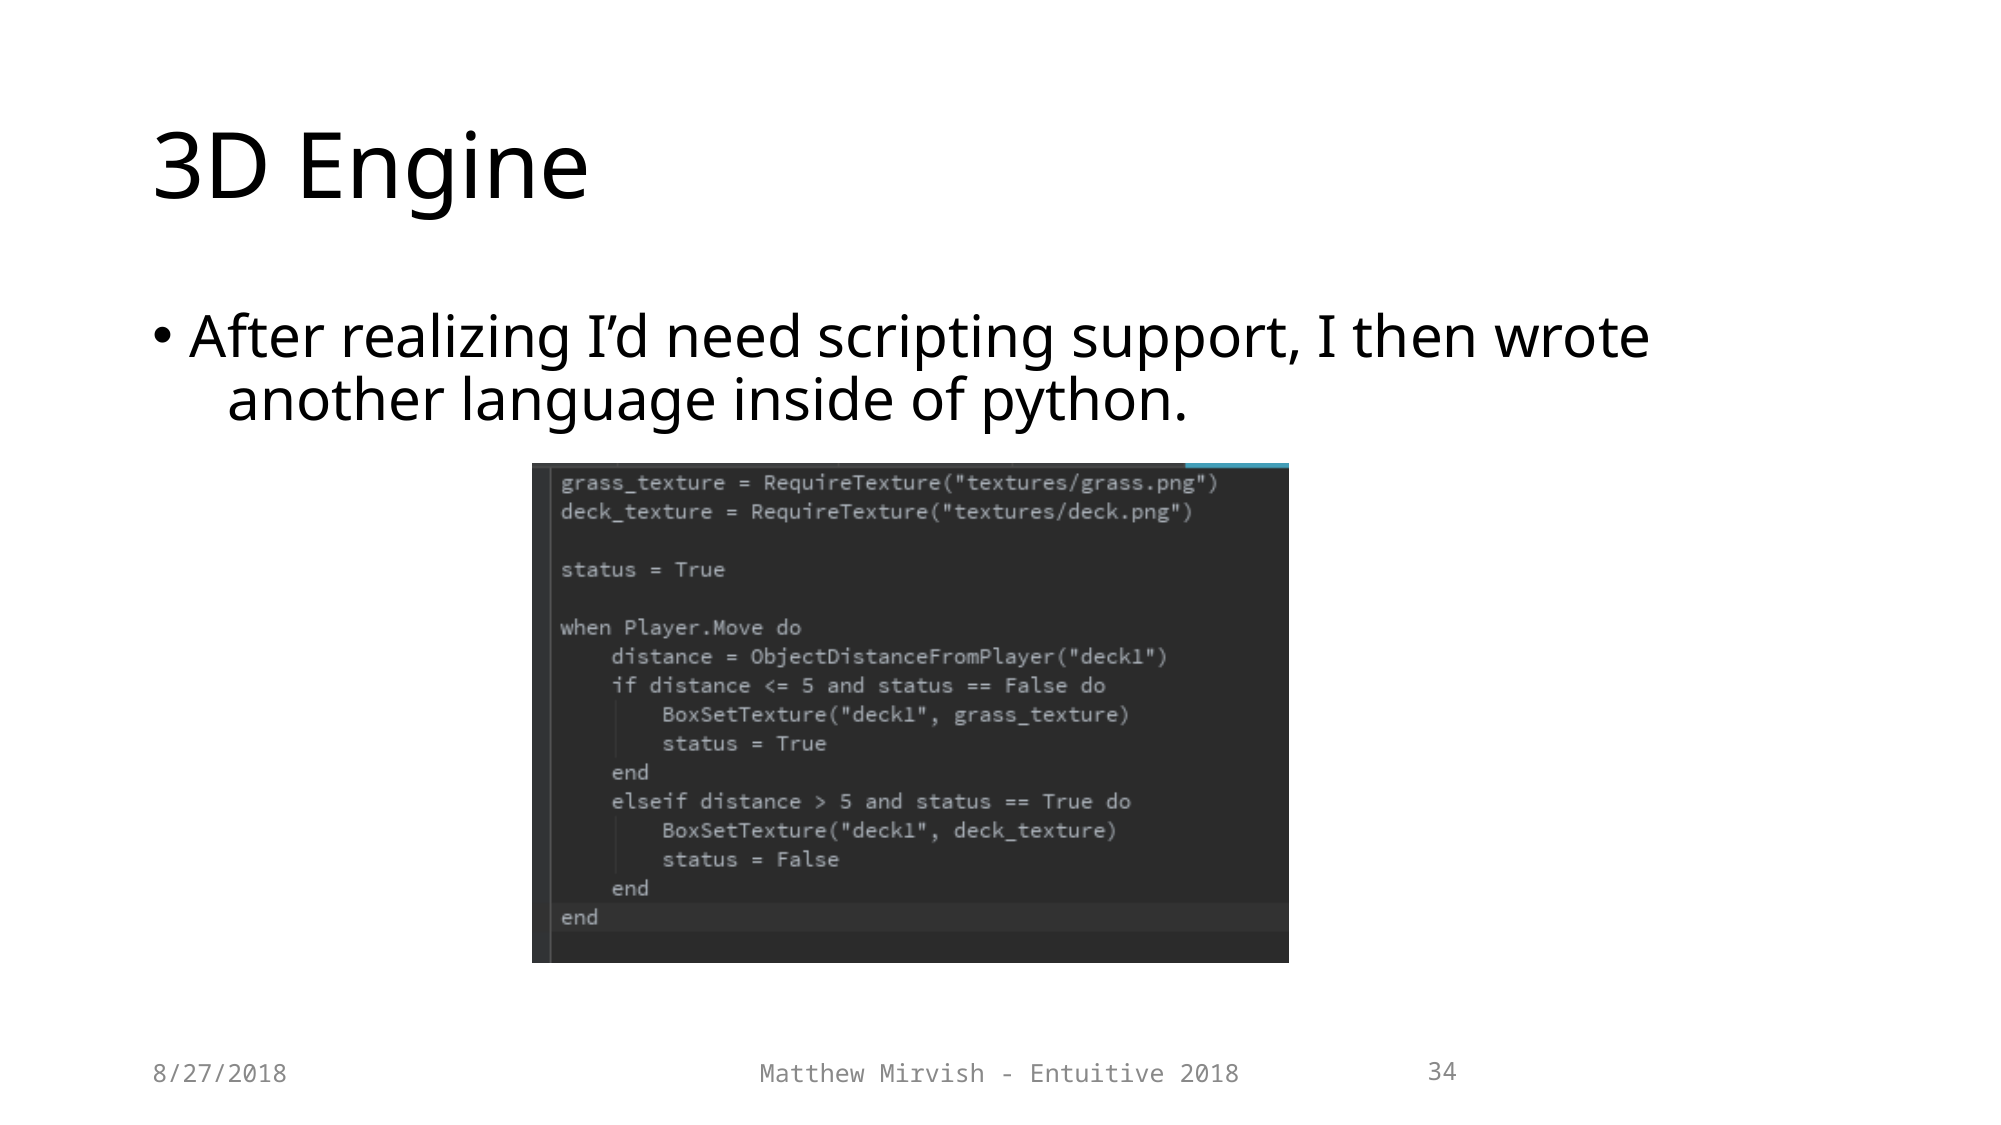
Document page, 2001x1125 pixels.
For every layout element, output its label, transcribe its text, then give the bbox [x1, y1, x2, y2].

title 3D Engine [137, 59, 1863, 278]
text_box 8/27/2018 [137, 1042, 588, 1103]
text_box Matthew Mirvish - Entuitive 2018 [662, 1042, 1338, 1103]
list After realizing I’d need scripting support, I then wrote another language inside of python. [137, 299, 1863, 1014]
picture [532, 463, 1289, 963]
text_box 34 [1412, 1042, 1863, 1103]
